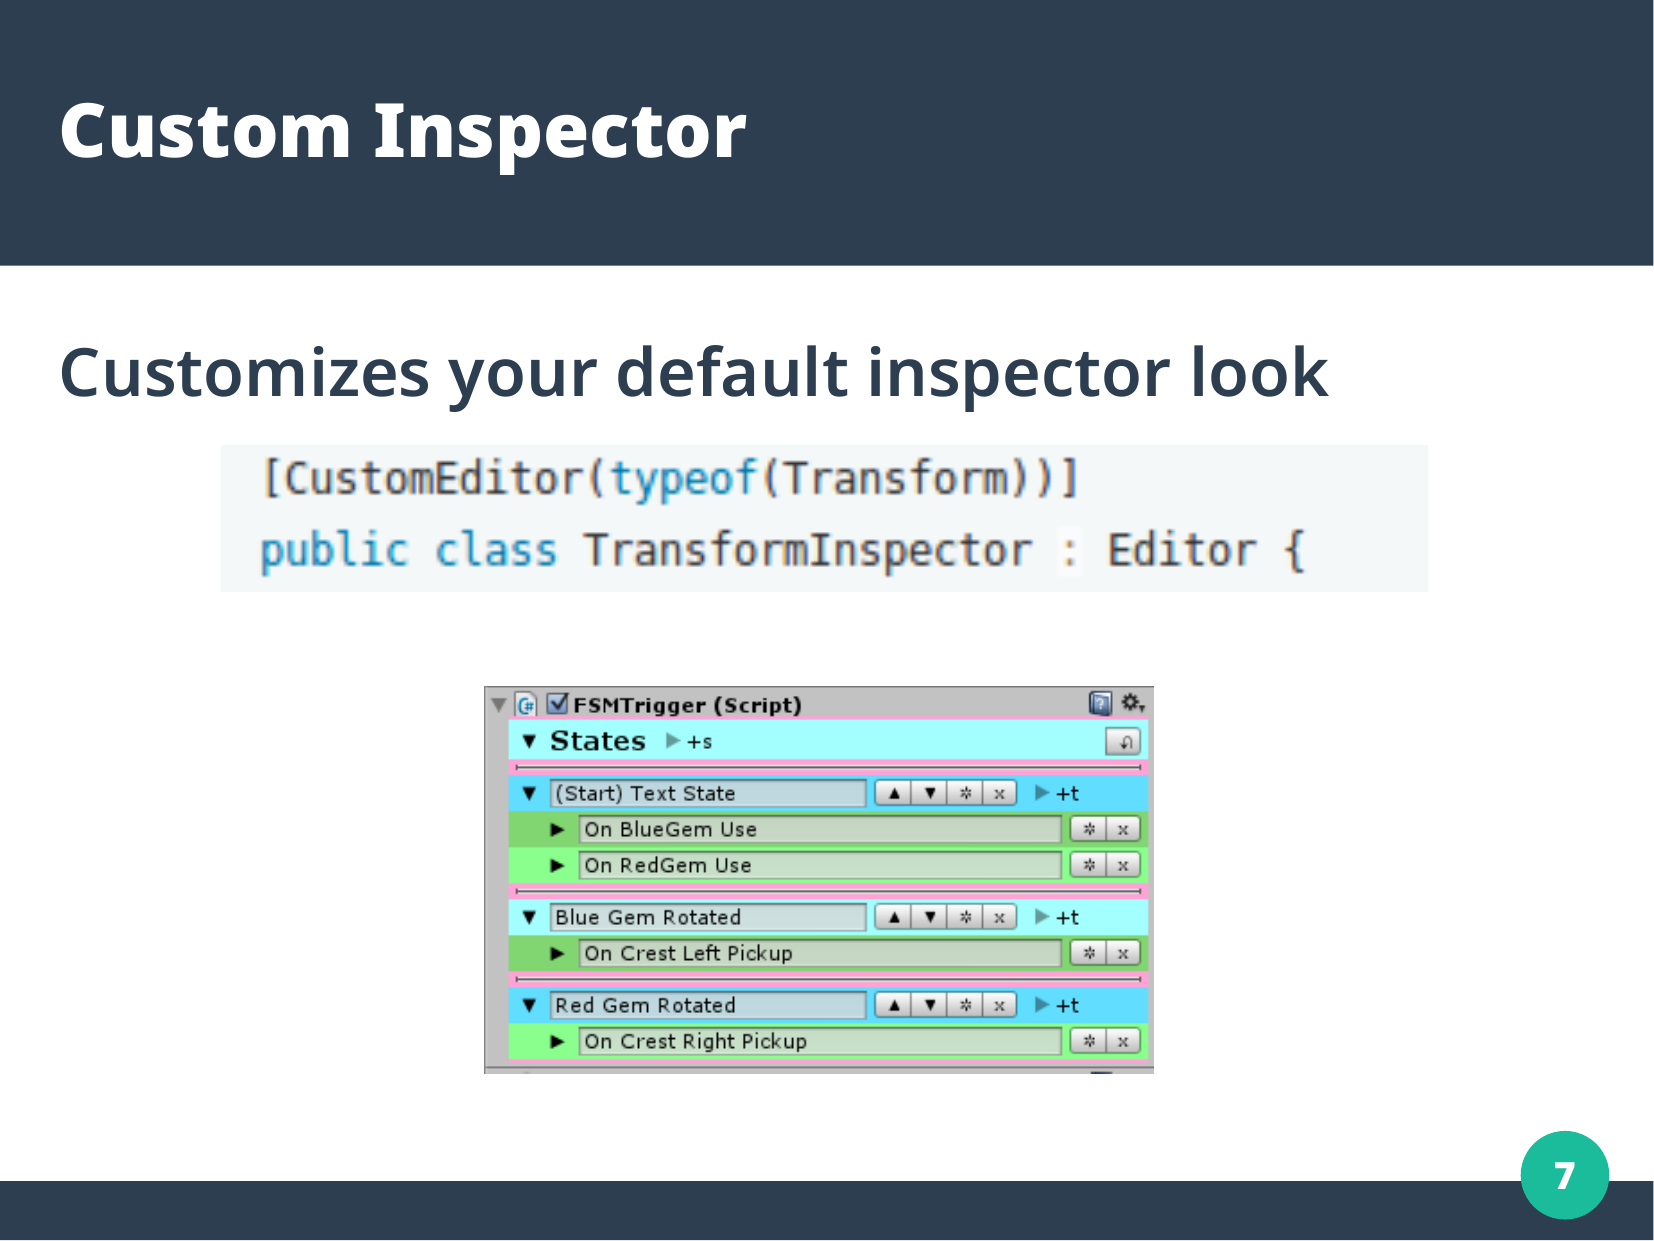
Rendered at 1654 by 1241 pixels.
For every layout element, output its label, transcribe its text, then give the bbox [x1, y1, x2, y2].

list Customizes your default inspector look [59, 324, 1595, 475]
title Custom Inspector [59, 49, 1595, 207]
picture [220, 445, 1429, 592]
picture [484, 686, 1154, 1074]
